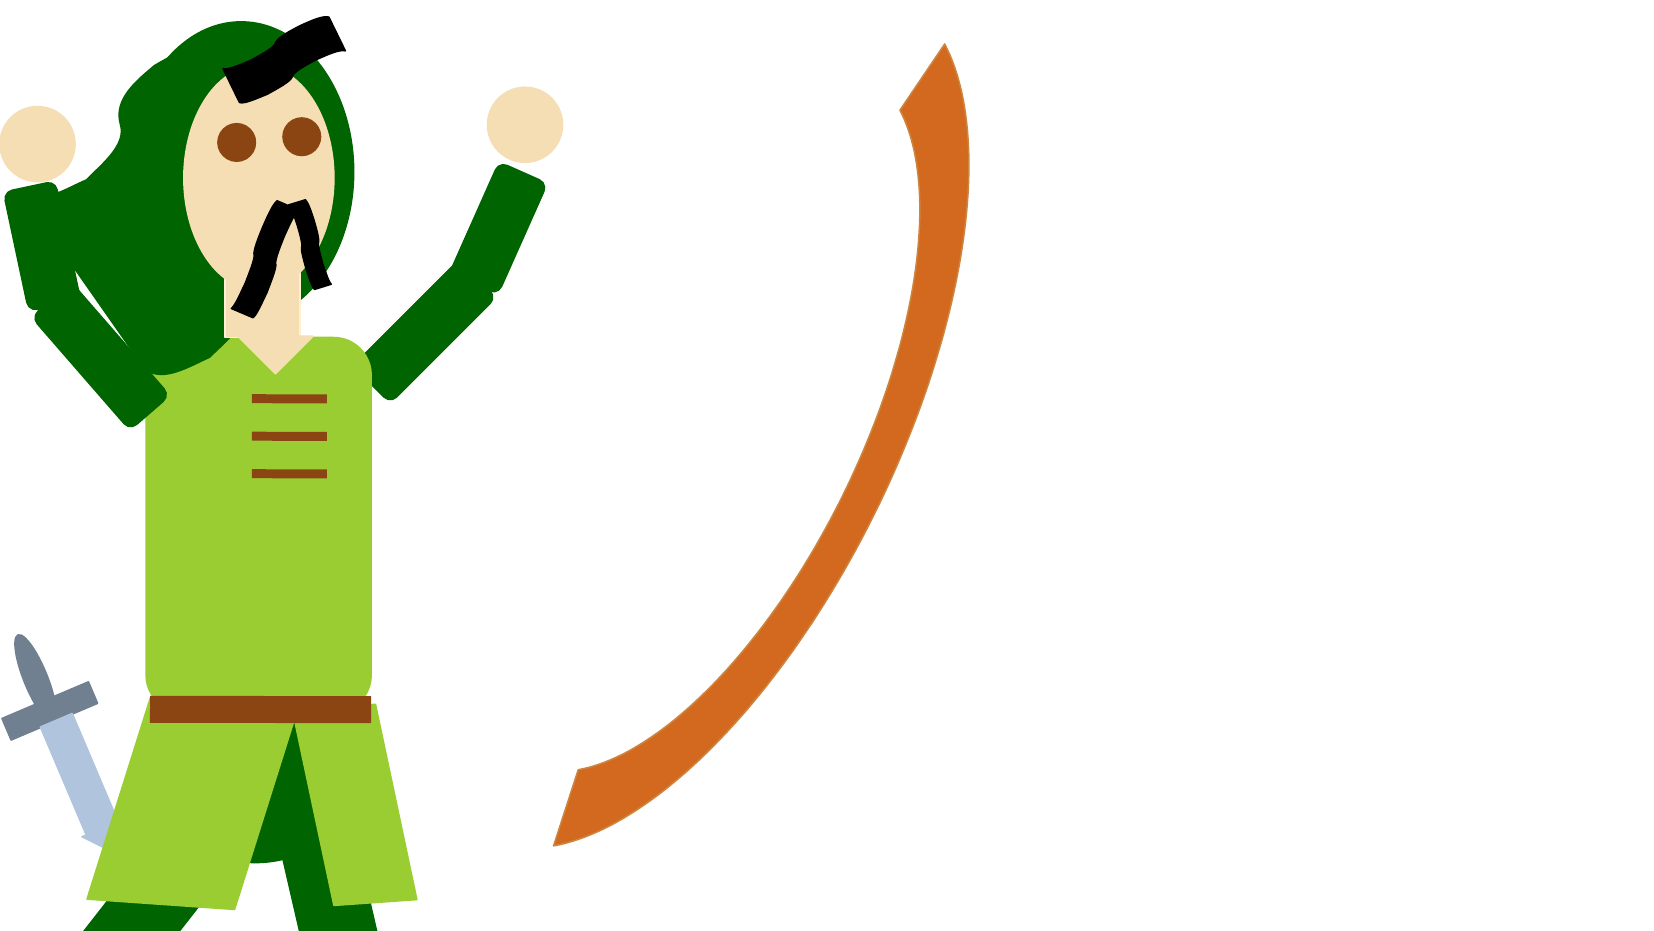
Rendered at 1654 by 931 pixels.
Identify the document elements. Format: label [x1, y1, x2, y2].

text_box [5, 16, 545, 696]
text_box [0, 106, 76, 182]
text_box [487, 87, 563, 163]
text_box [553, 43, 969, 846]
text_box [1, 634, 417, 931]
